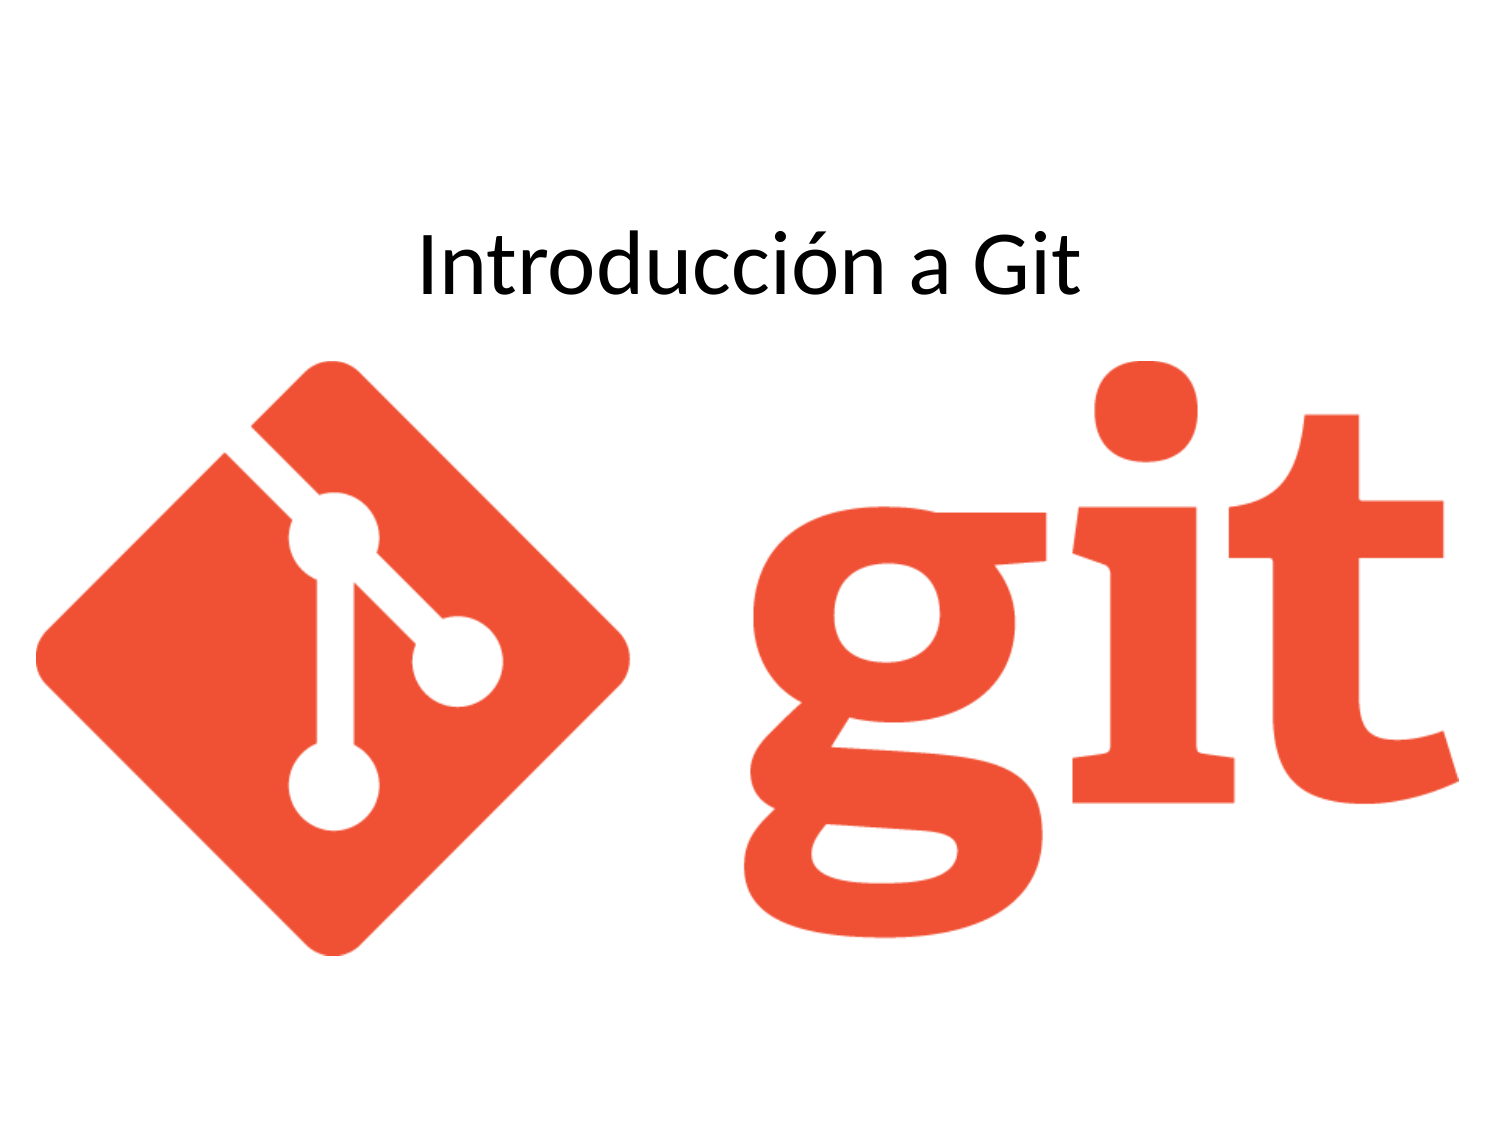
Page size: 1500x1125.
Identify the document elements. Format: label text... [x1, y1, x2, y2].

picture [36, 361, 1459, 956]
title Introducción a Git [112, 137, 1388, 361]
